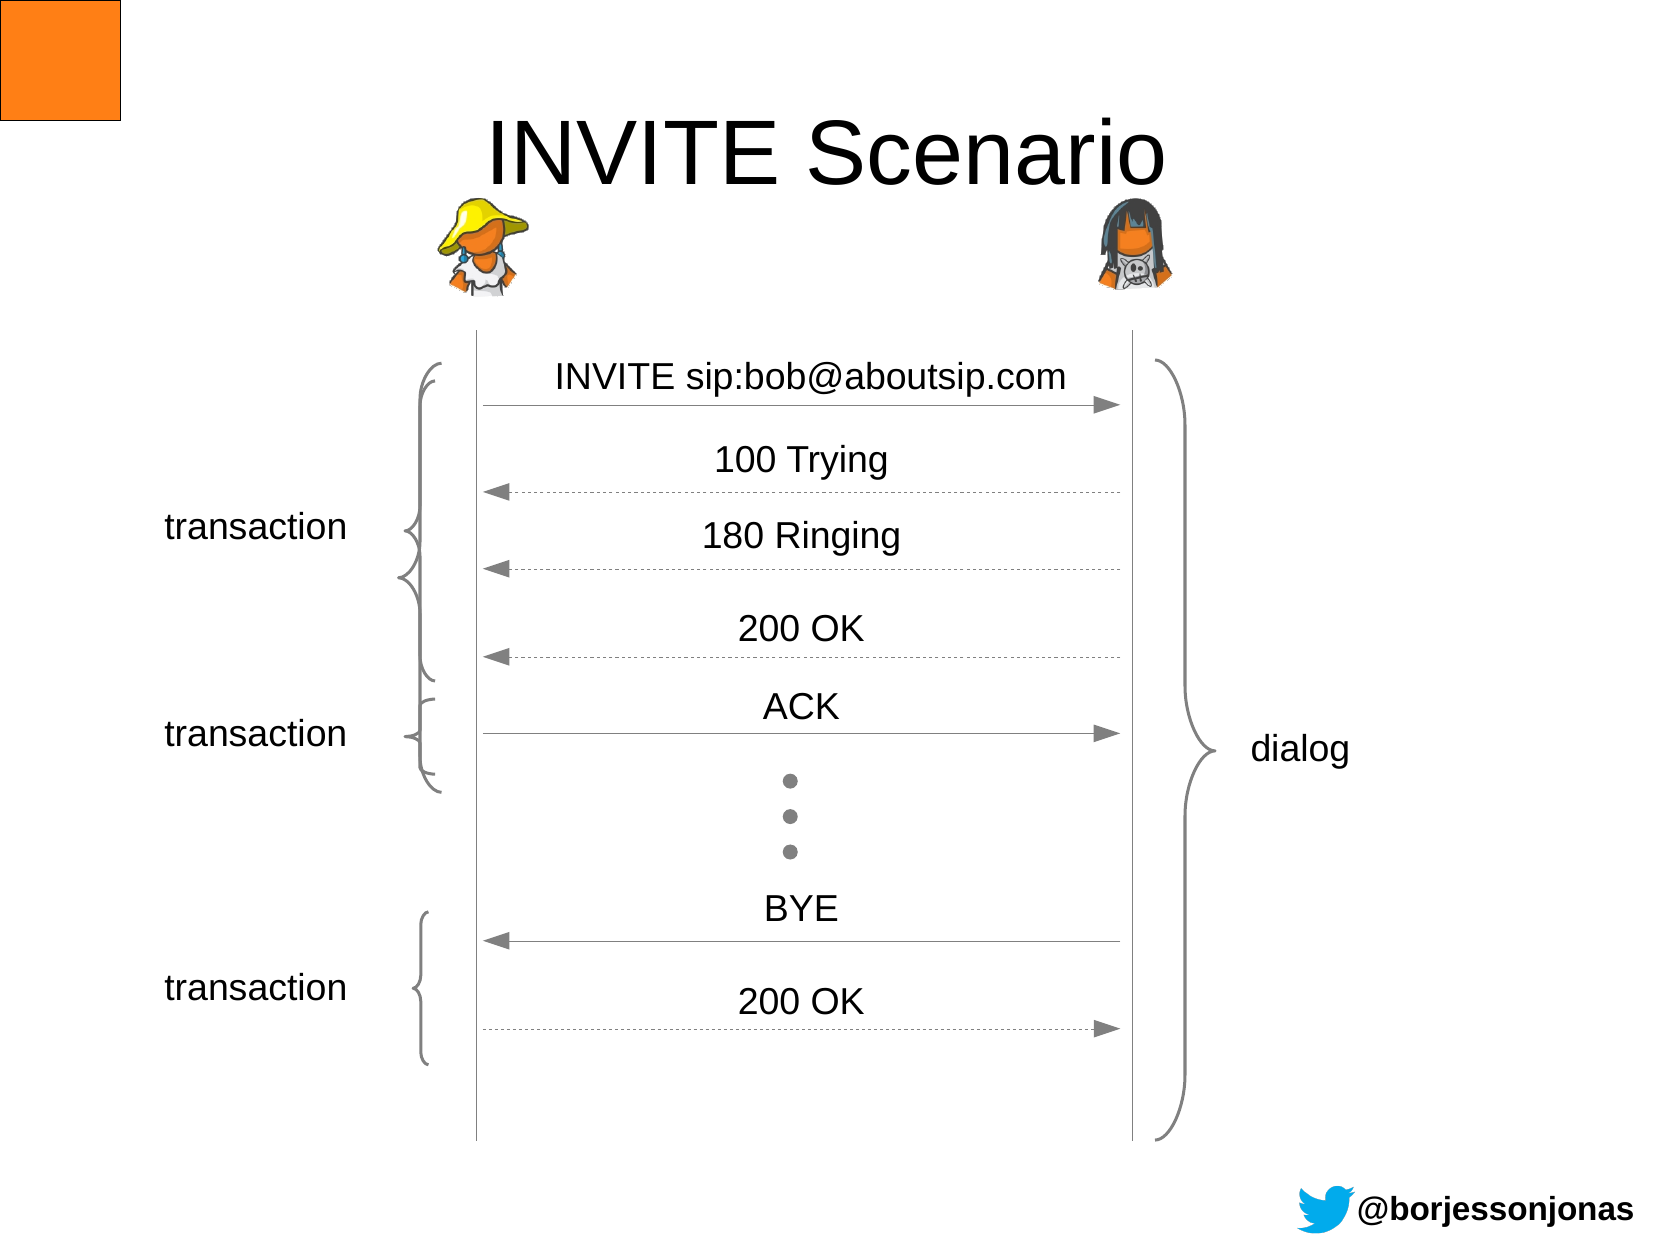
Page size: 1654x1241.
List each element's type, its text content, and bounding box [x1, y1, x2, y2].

text_box 200 OK [723, 600, 880, 657]
text_box 200 OK [723, 973, 880, 1031]
text_box transaction [149, 498, 363, 556]
picture [430, 194, 536, 301]
text_box [782, 809, 798, 825]
picture [1082, 194, 1181, 293]
picture [1277, 1160, 1375, 1241]
text_box 180 Ringing [687, 507, 916, 583]
text_box INVITE sip:bob@aboutsip.com [539, 348, 1083, 405]
text_box dialog [1235, 720, 1366, 777]
text_box [782, 844, 798, 860]
text_box transaction [149, 704, 363, 762]
text_box [782, 773, 798, 789]
text_box BYE [749, 879, 854, 955]
title INVITE Scenario [82, 56, 1571, 250]
text_box ACK [748, 678, 855, 736]
text_box 100 Trying [699, 430, 904, 506]
text_box transaction [149, 958, 363, 1016]
